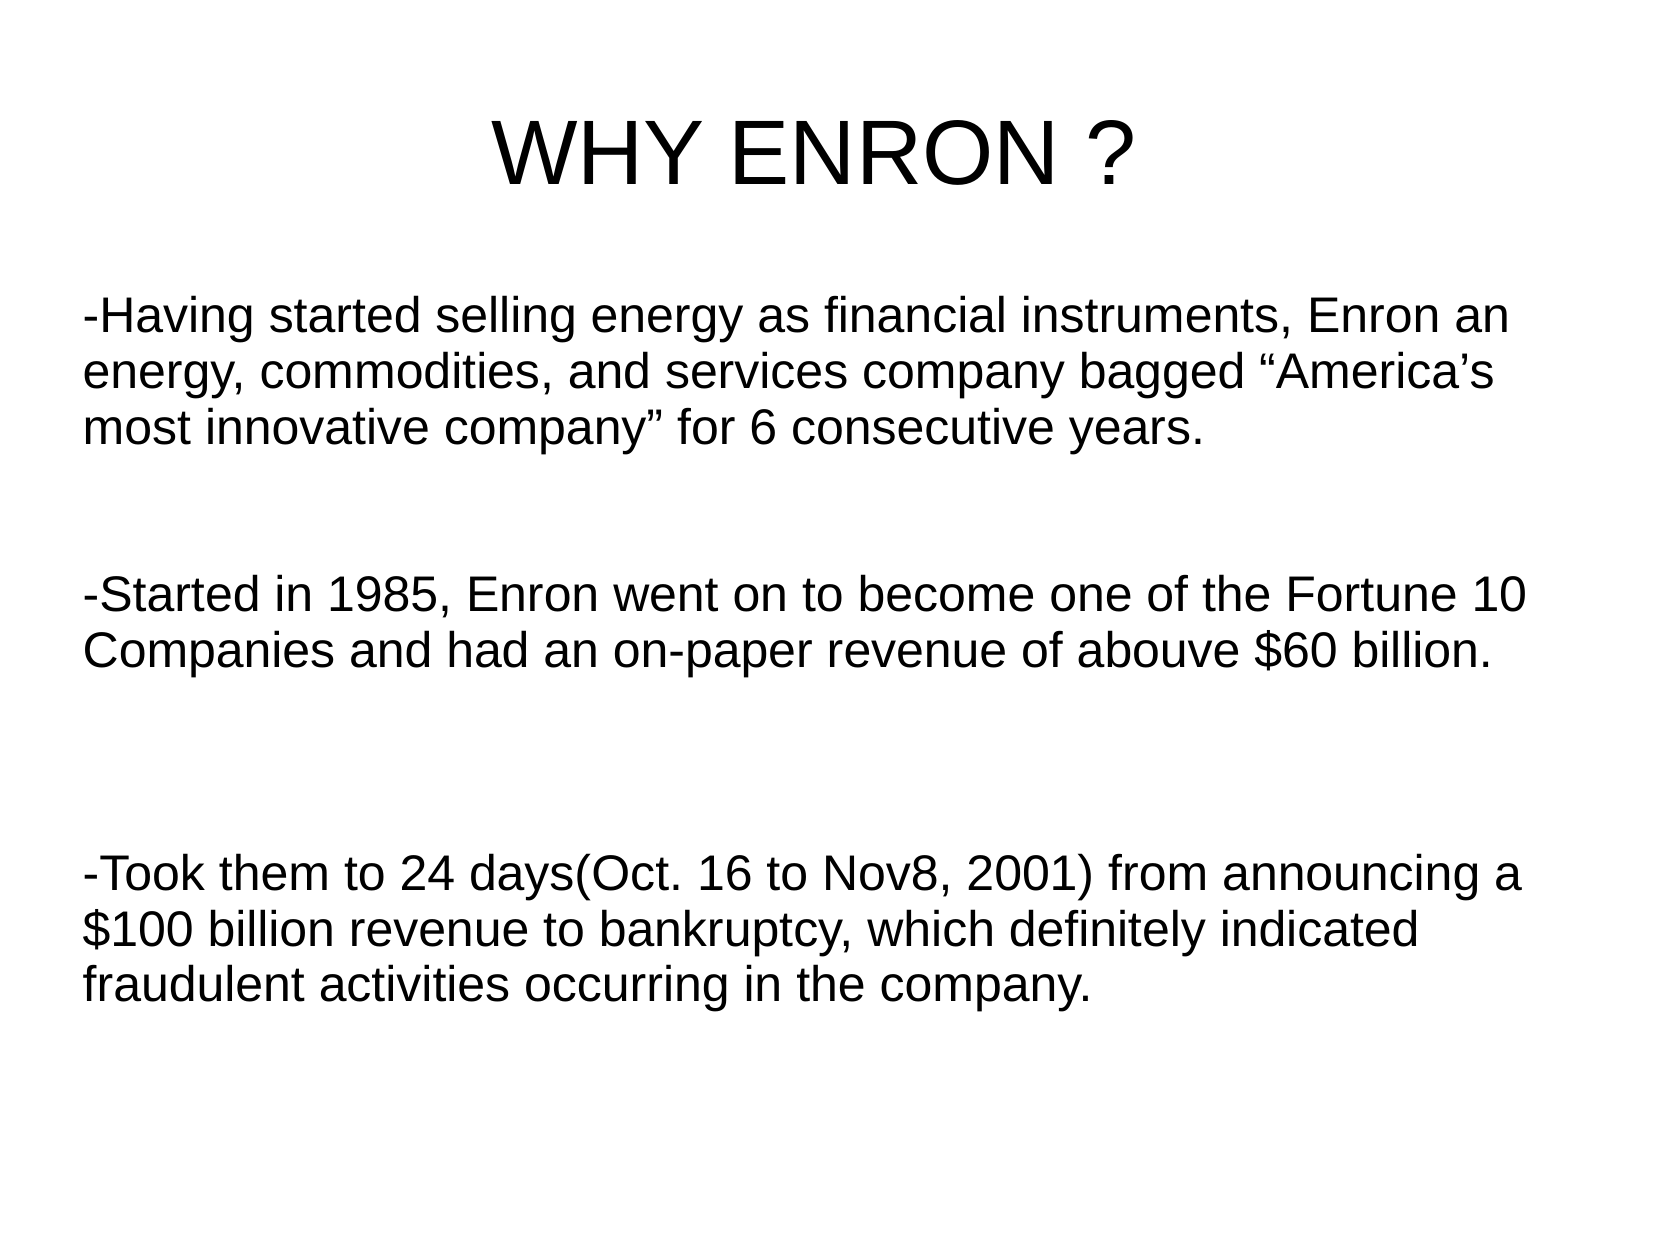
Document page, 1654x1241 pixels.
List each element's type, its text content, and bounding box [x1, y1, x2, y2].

title WHY ENRON ? [82, 49, 1571, 257]
subtitle -Having started selling energy as financial instruments, Enron an energy, commodities, and services company bagged “America’s most innovative company” for 6 consecutive years. -Started in 1985, Enron went on to become one of the Fortune 10 Companies and had an on-paper revenue of abouve $60 billion. -Took them to 24 days(Oct. 16 to Nov8, 2001) from announcing a $100 billion revenue to bankruptcy, which definitely indicated fraudulent activities occurring in the company. [82, 283, 1571, 1016]
